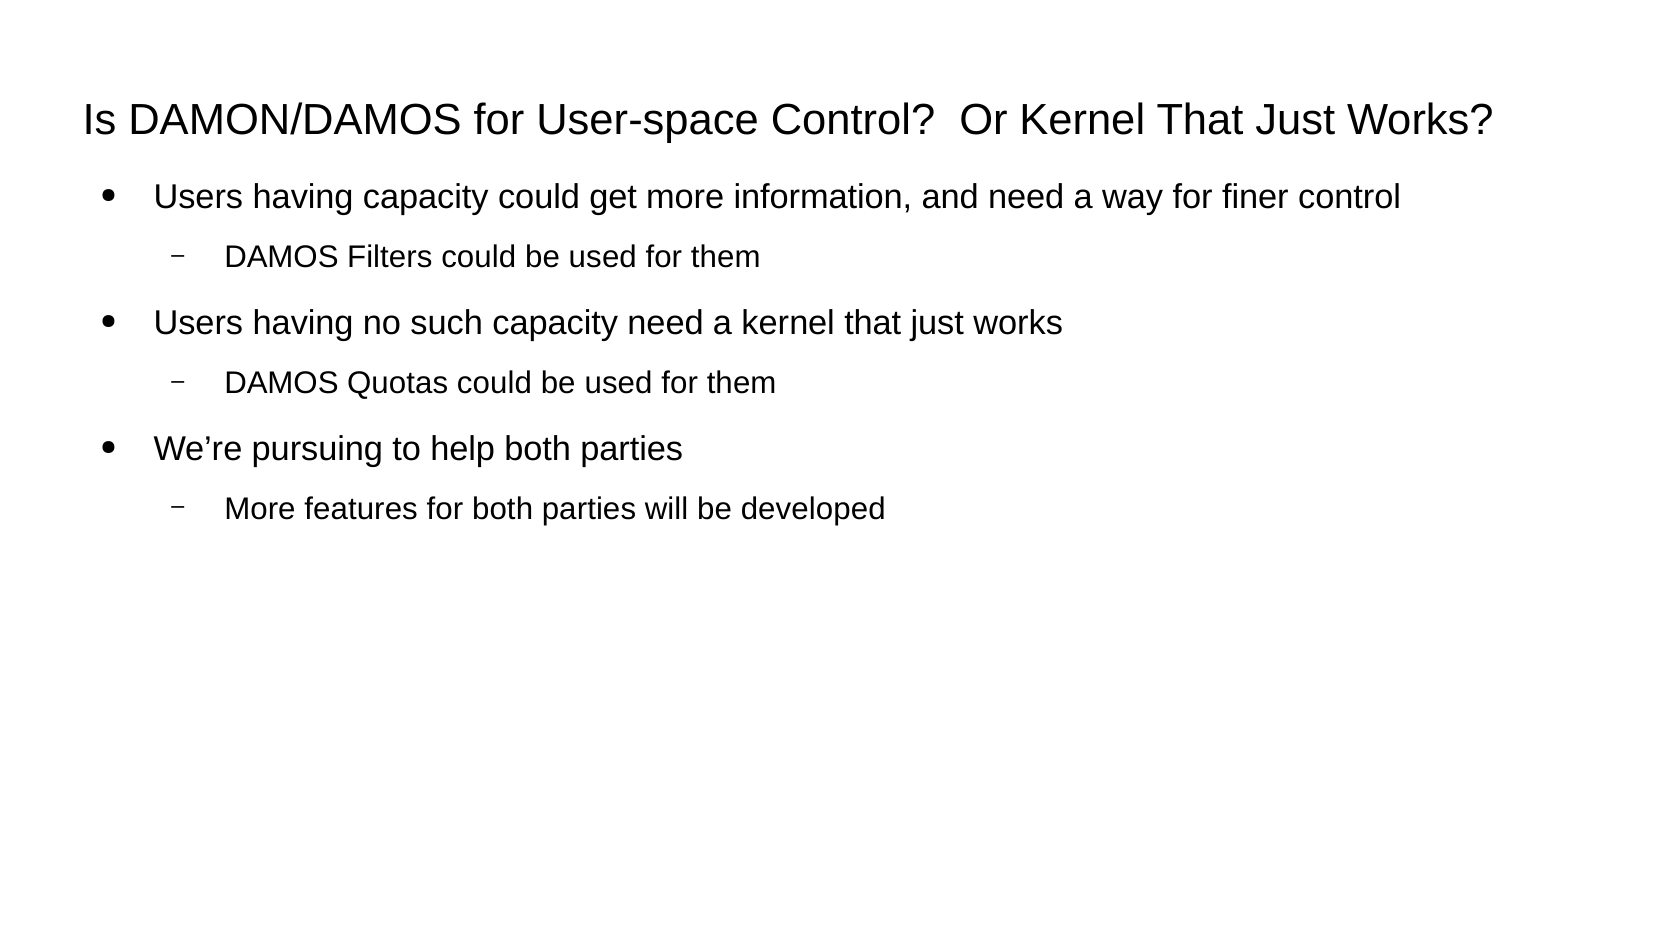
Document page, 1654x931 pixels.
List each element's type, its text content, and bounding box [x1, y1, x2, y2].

list Users having capacity could get more information, and need a way for finer control DAMOS Filters could be used for them Users having no such capacity need a kernel that just works DAMOS Quotas could be used for them We’re pursuing to help both parties More features for both parties will be developed [82, 177, 1571, 833]
title Is DAMON/DAMOS for User-space Control? Or Kernel That Just Works? [82, 81, 1571, 157]
